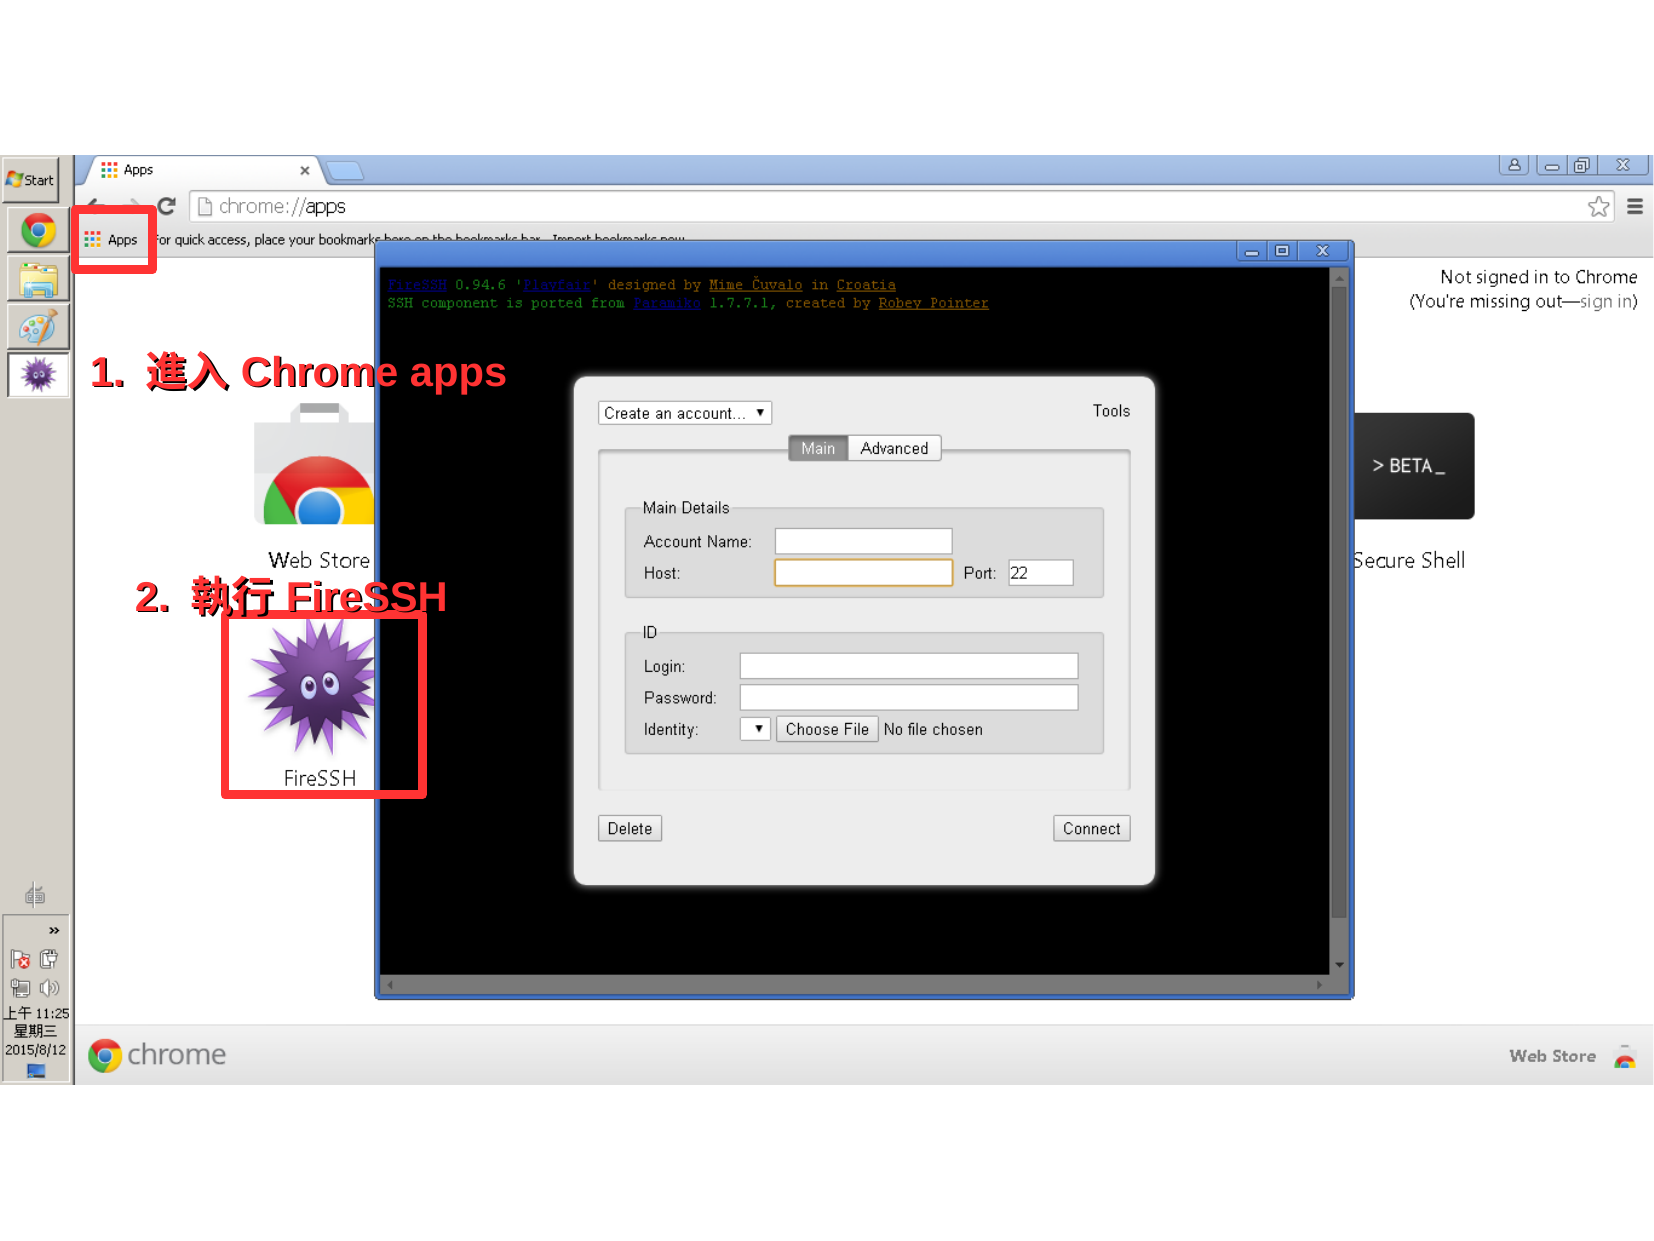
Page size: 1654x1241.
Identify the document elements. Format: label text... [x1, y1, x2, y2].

text_box 2. 執行FireSSH [120, 524, 556, 619]
picture [0, 155, 1654, 1085]
text_box 1. 進入Chrome apps [75, 300, 556, 440]
